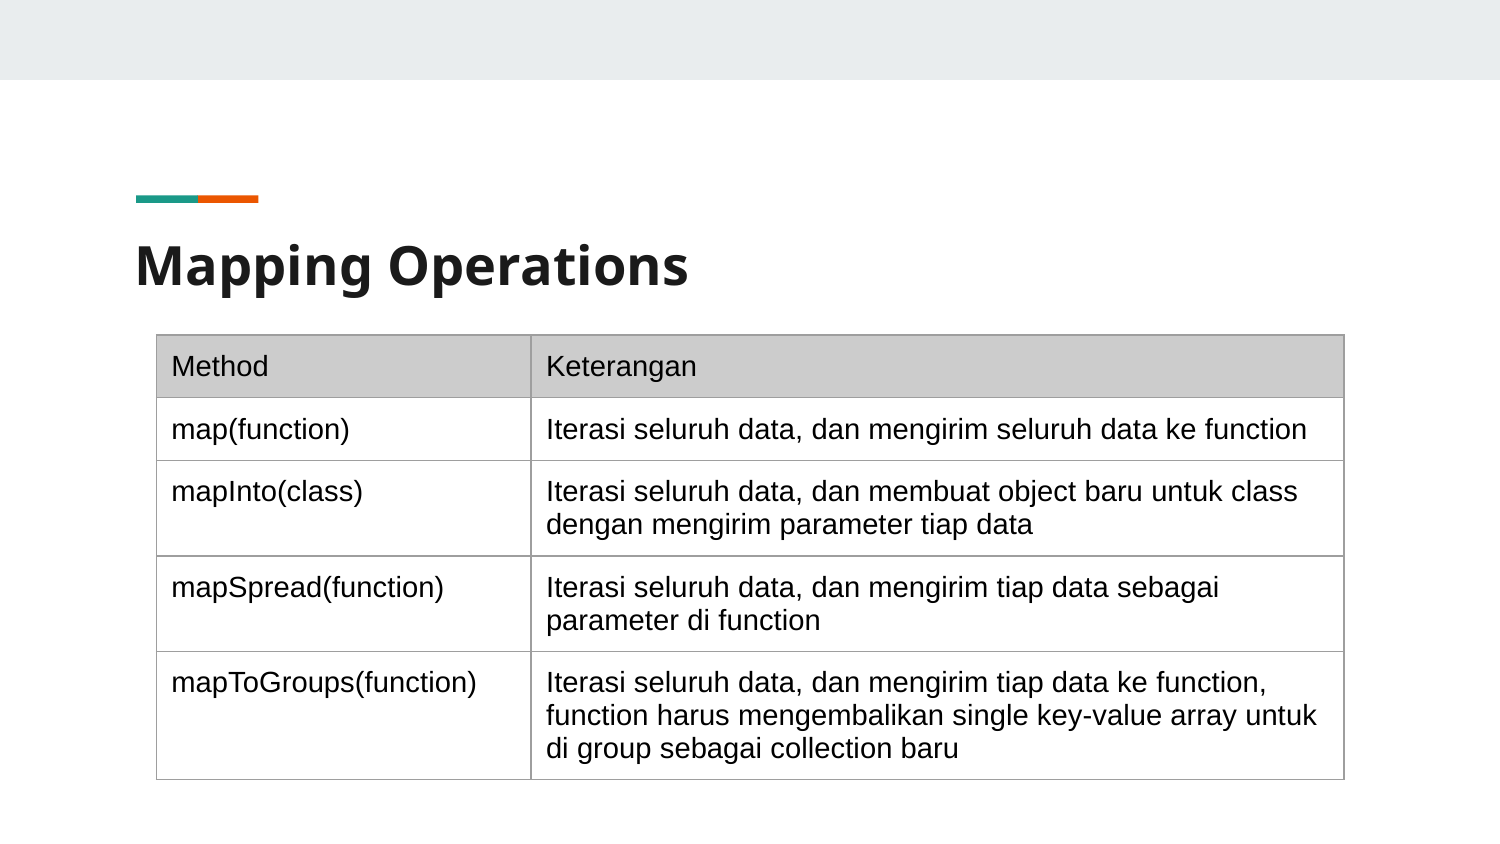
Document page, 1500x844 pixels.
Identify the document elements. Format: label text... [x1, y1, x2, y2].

table_cell mapToGroups(function) [157, 652, 530, 779]
table_cell Iterasi seluruh data, dan mengirim tiap data ke function, function harus mengembalikan single key-value array untuk di group sebagai collection baru [532, 652, 1343, 779]
table_cell mapInto(class) [157, 461, 530, 555]
title Mapping Operations [119, 216, 1381, 305]
table_header Keterangan [532, 336, 1343, 397]
table_cell Iterasi seluruh data, dan mengirim seluruh data ke function [532, 398, 1343, 460]
table_cell mapSpread(function) [157, 557, 530, 651]
table_cell map(function) [157, 398, 530, 460]
table_cell Iterasi seluruh data, dan membuat object baru untuk class dengan mengirim parameter tiap data [532, 461, 1343, 555]
table_header Method [157, 336, 530, 397]
table_cell Iterasi seluruh data, dan mengirim tiap data sebagai parameter di function [532, 557, 1343, 651]
